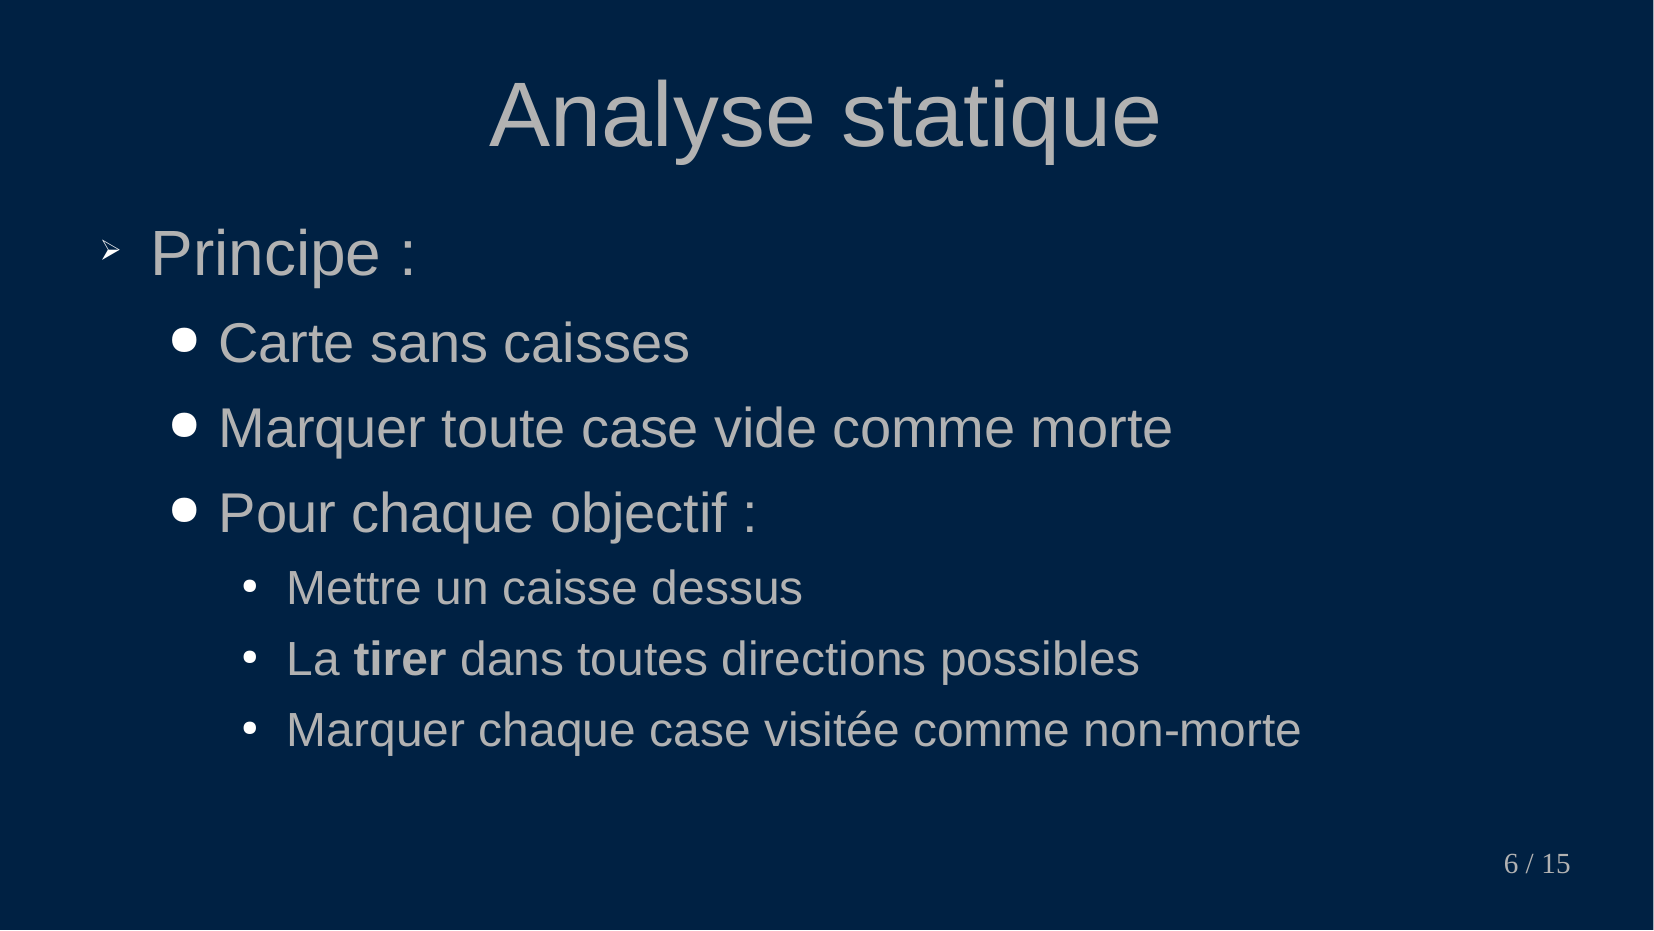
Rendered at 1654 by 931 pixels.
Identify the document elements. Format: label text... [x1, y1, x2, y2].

title Analyse statique [82, 37, 1571, 193]
list Principe : Carte sans caisses Marquer toute case vide comme morte Pour chaque objectif : Mettre un caisse dessus La tirer dans toutes directions possibles Marquer chaque case visitée comme non-morte [82, 217, 1571, 758]
